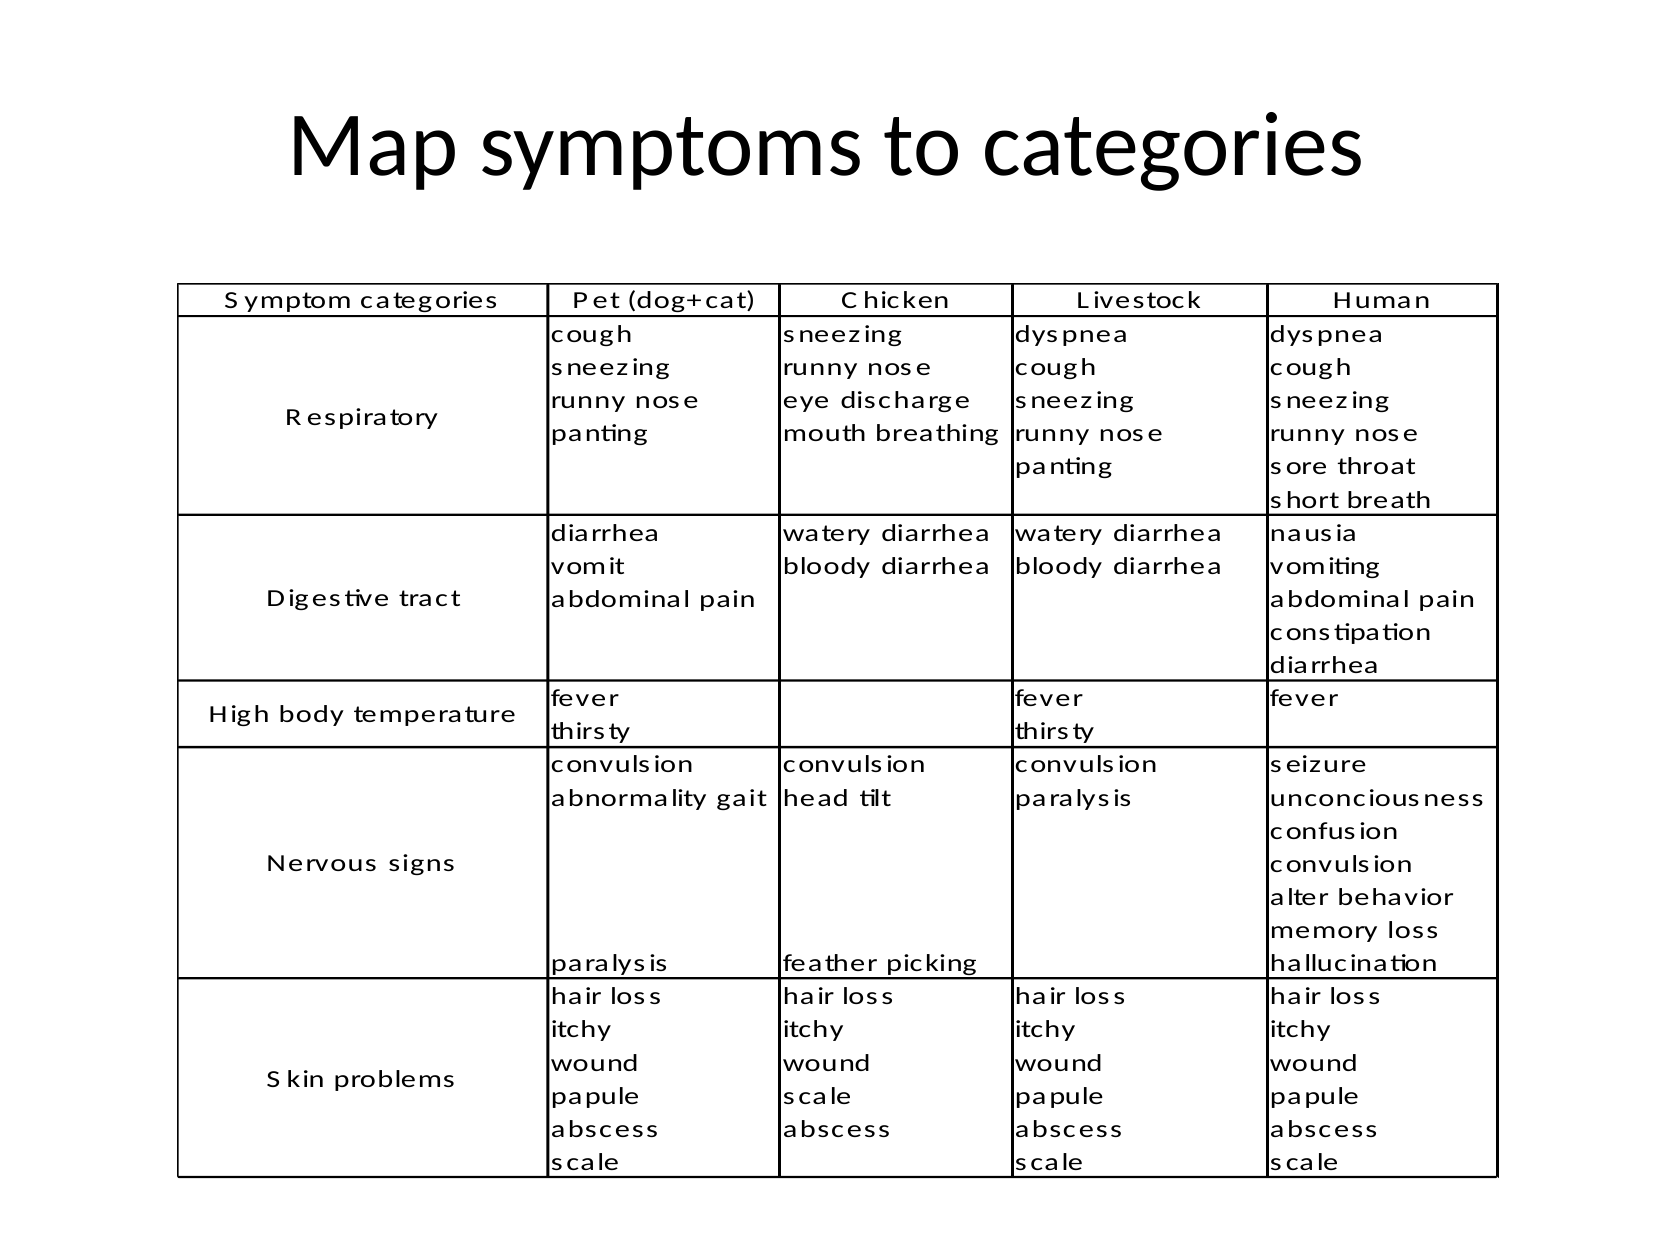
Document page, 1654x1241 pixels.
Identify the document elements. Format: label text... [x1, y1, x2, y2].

title Map symptoms to categories [82, 49, 1571, 257]
chart [177, 283, 1501, 1182]
